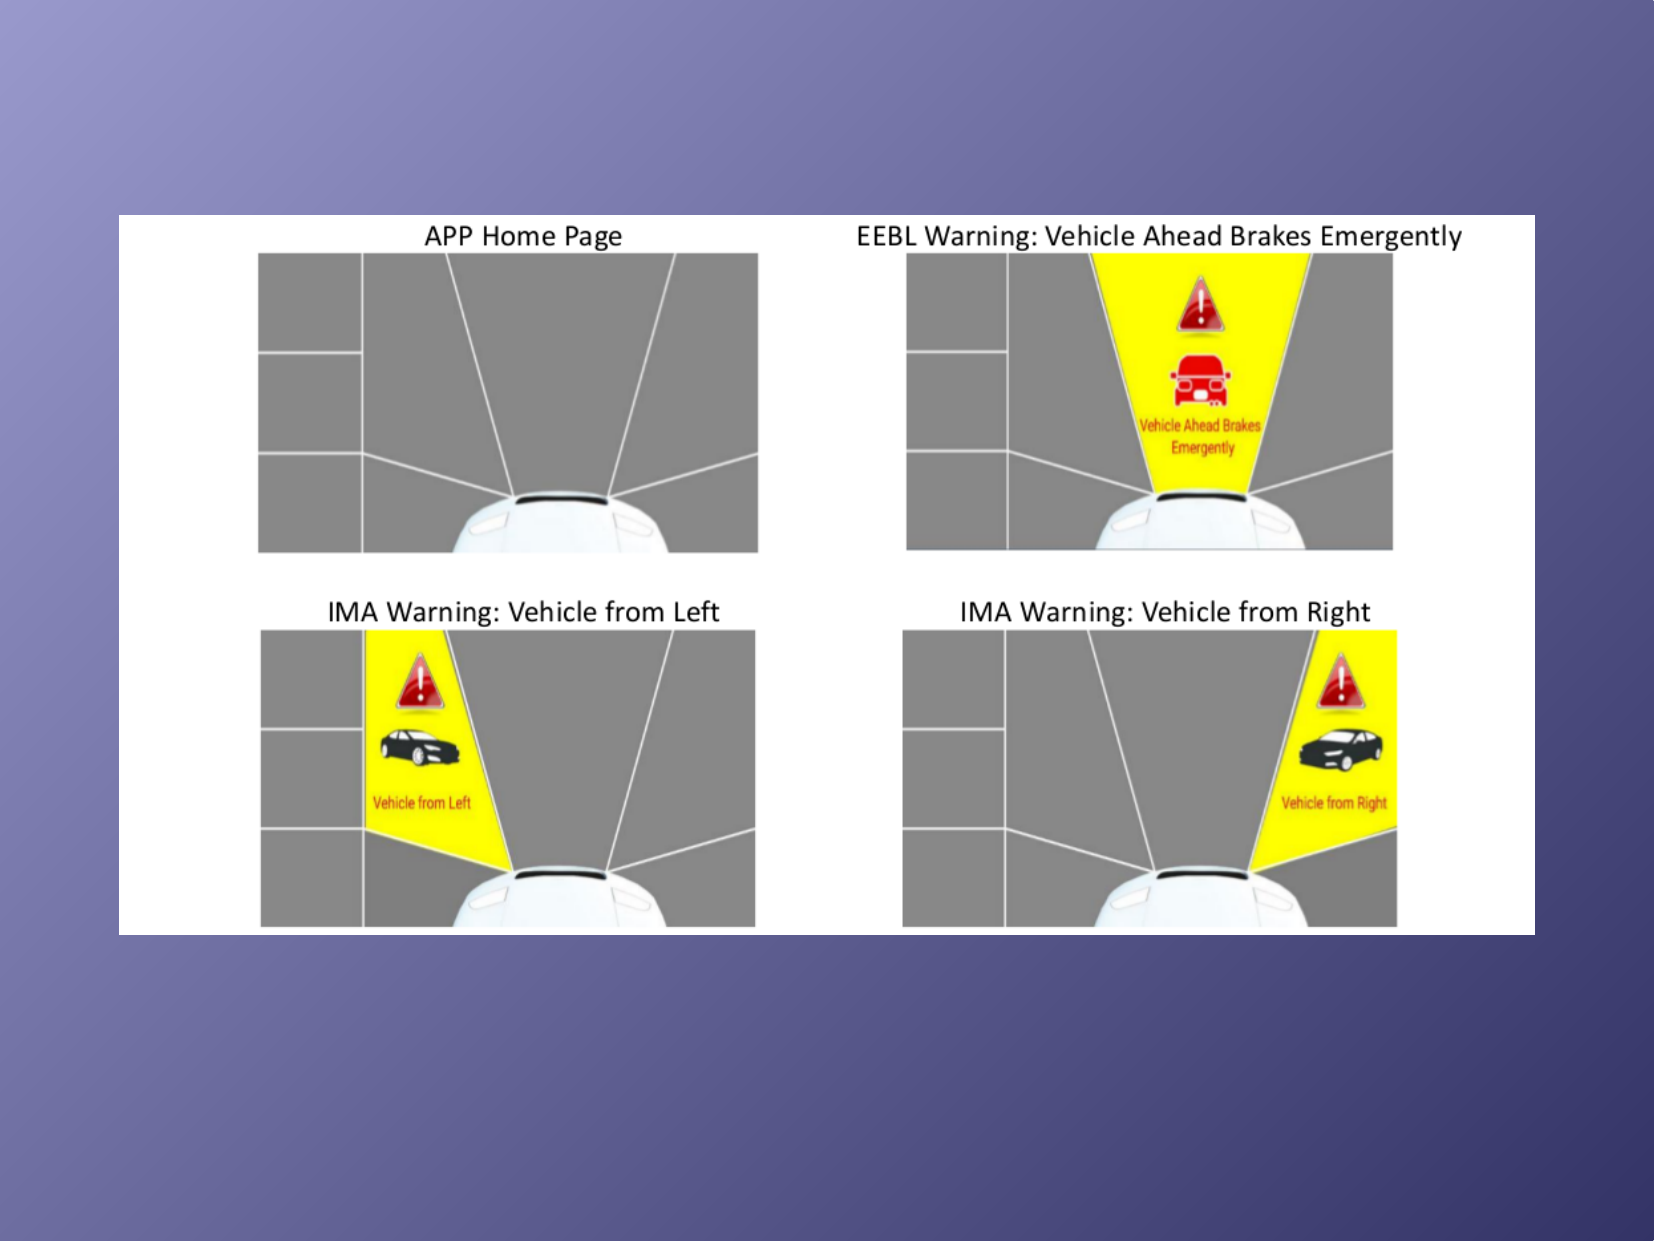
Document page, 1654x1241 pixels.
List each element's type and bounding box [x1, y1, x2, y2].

picture [119, 215, 1535, 935]
